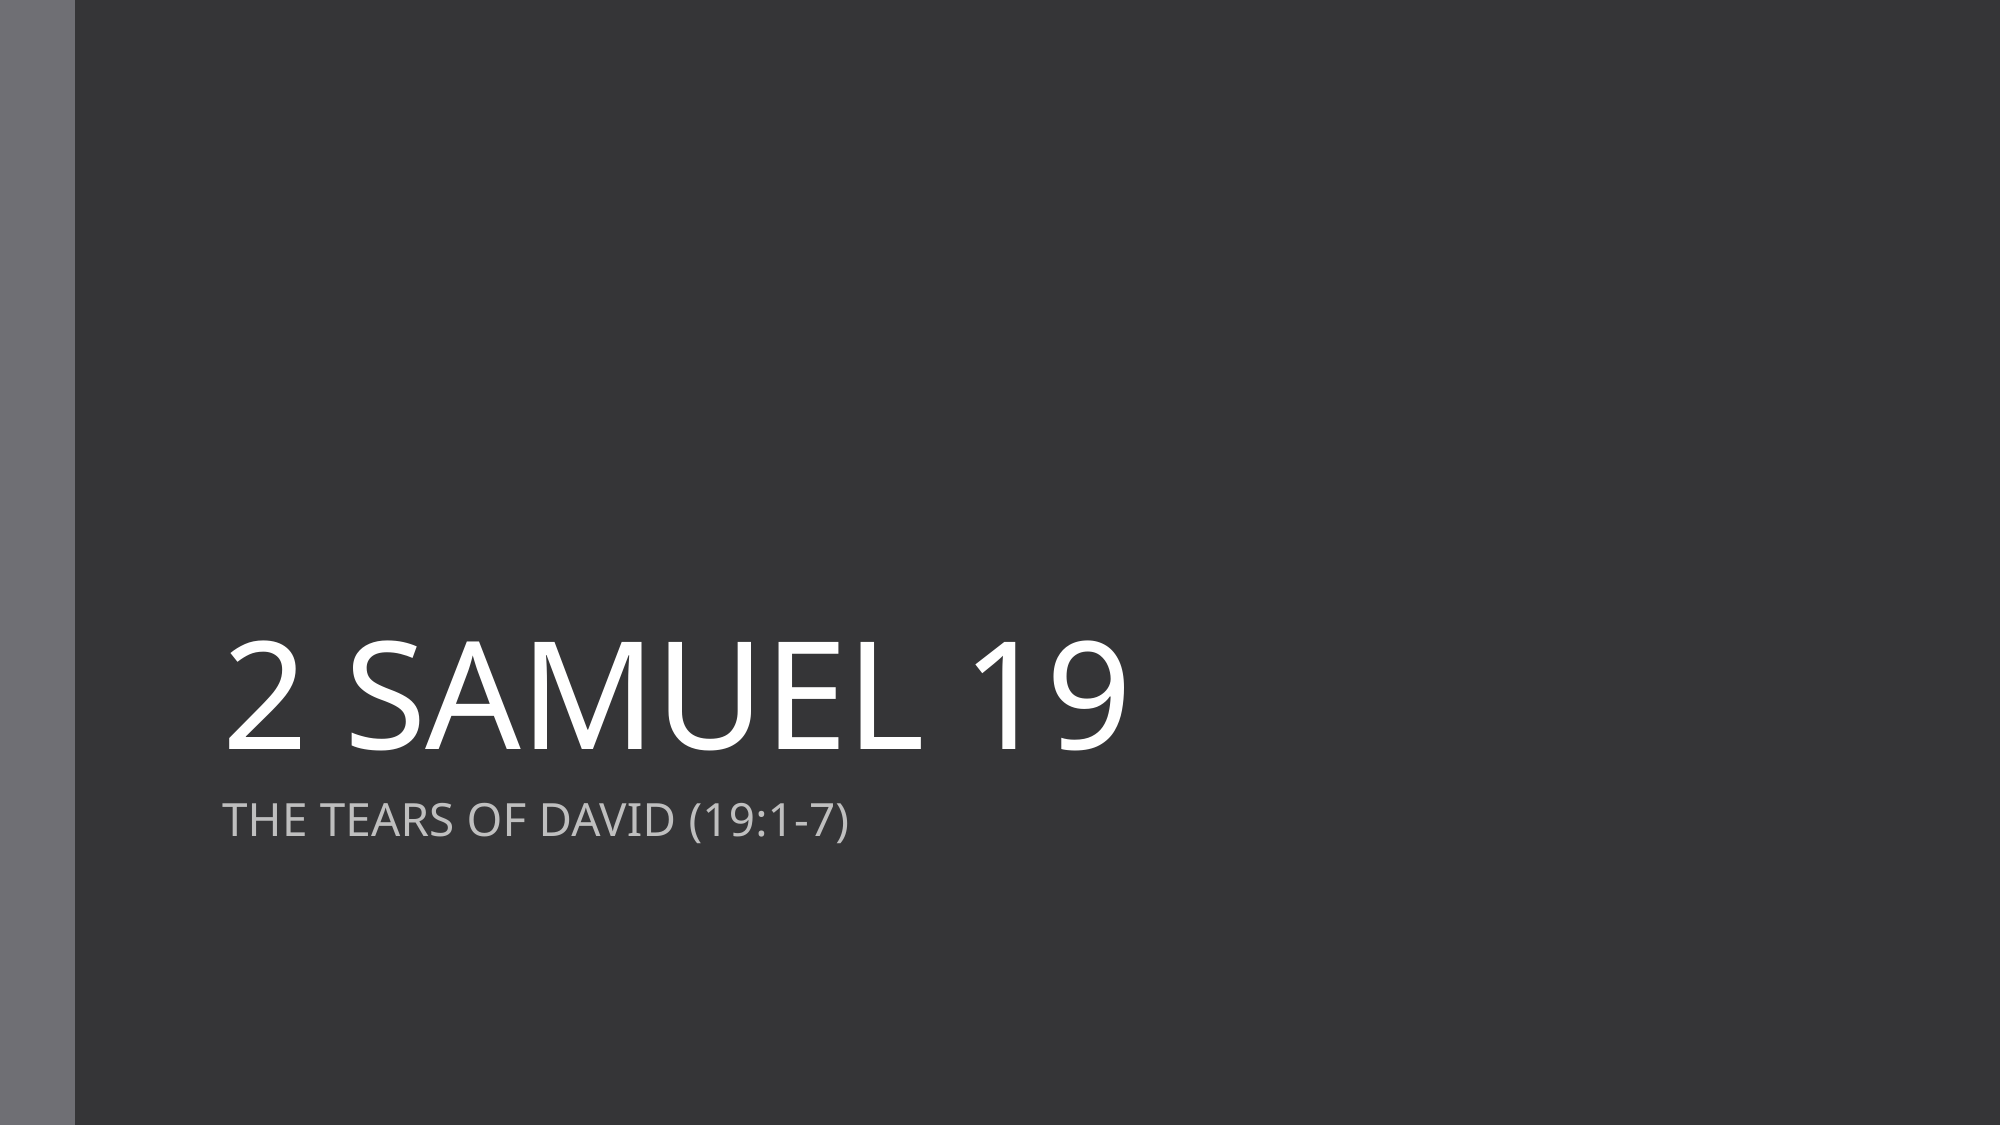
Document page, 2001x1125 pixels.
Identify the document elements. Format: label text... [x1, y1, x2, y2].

title 2 SAMUEL 19 [206, 124, 1752, 787]
subtitle THE TEARS OF DAVID (19:1-7) [206, 787, 1752, 1066]
